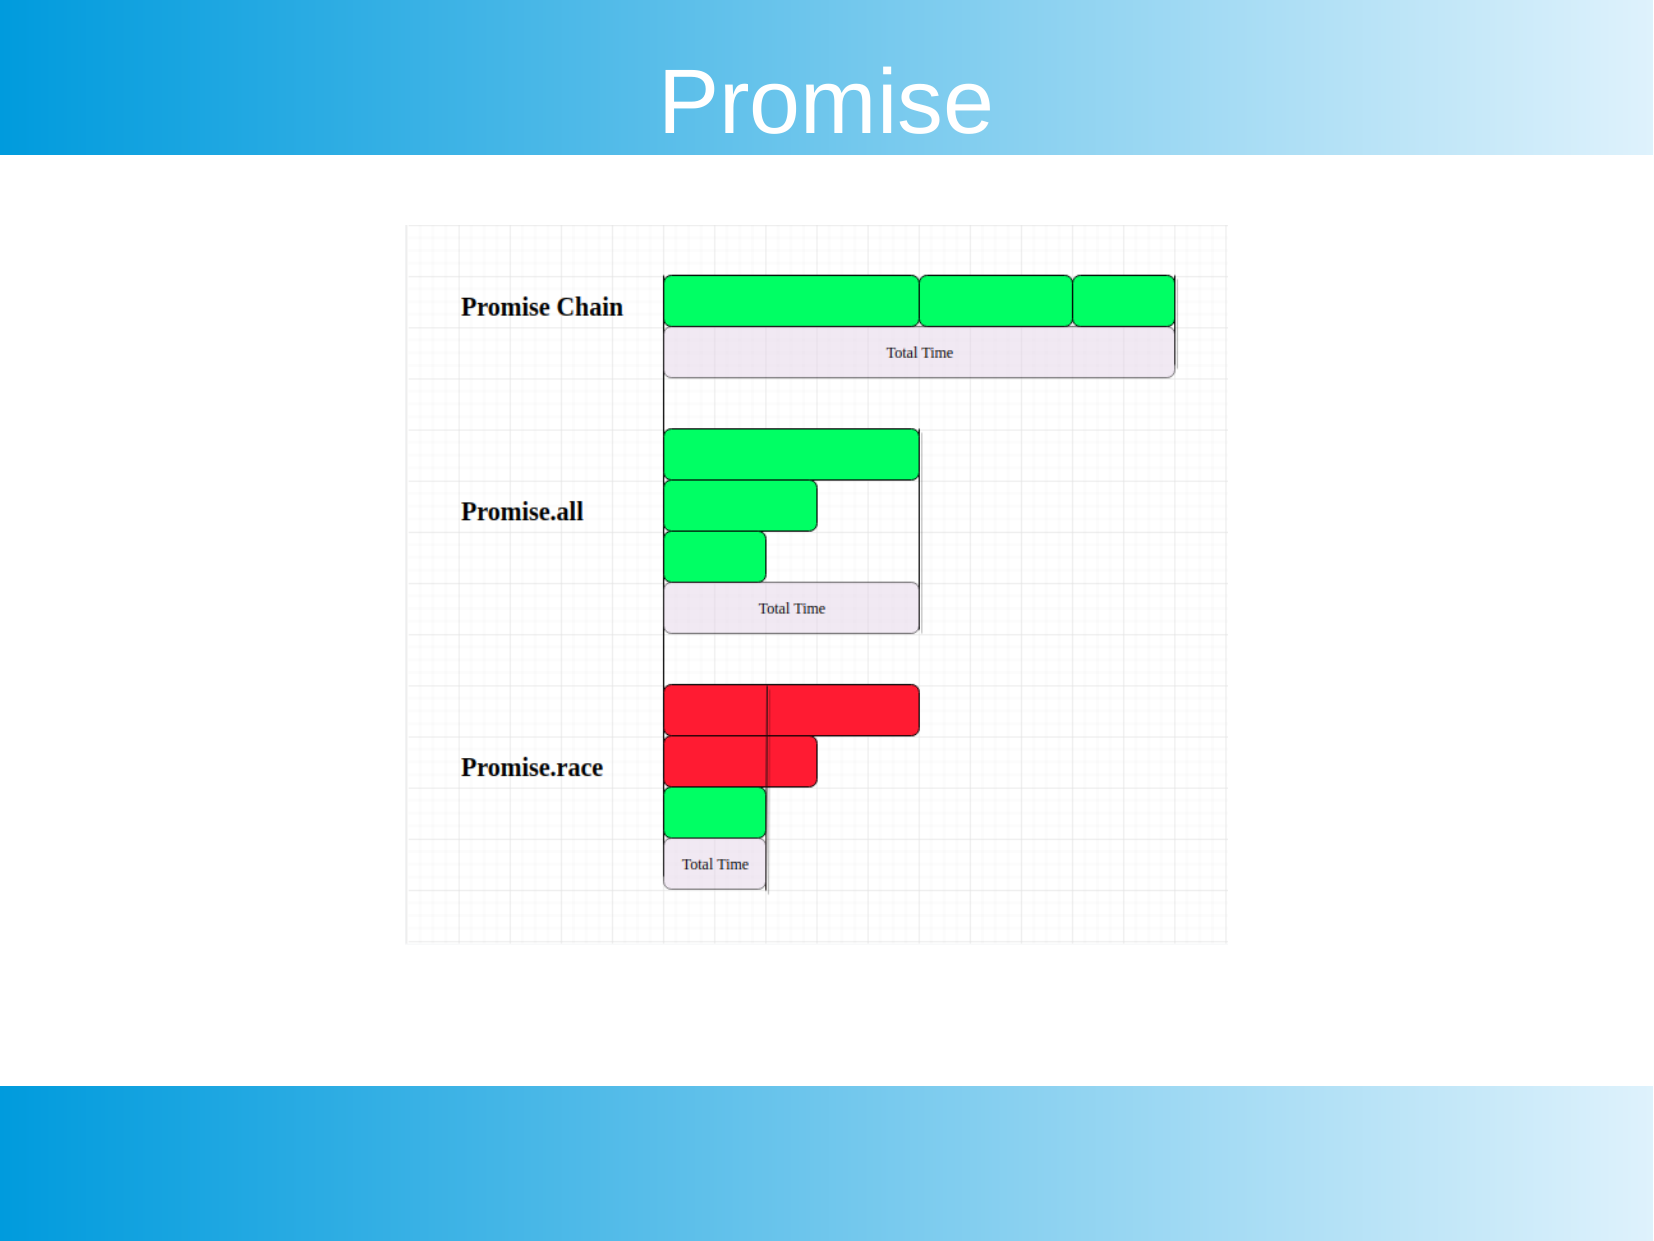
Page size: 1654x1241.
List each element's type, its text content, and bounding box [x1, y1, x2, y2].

picture [405, 225, 1228, 946]
title Promise [82, 49, 1571, 155]
